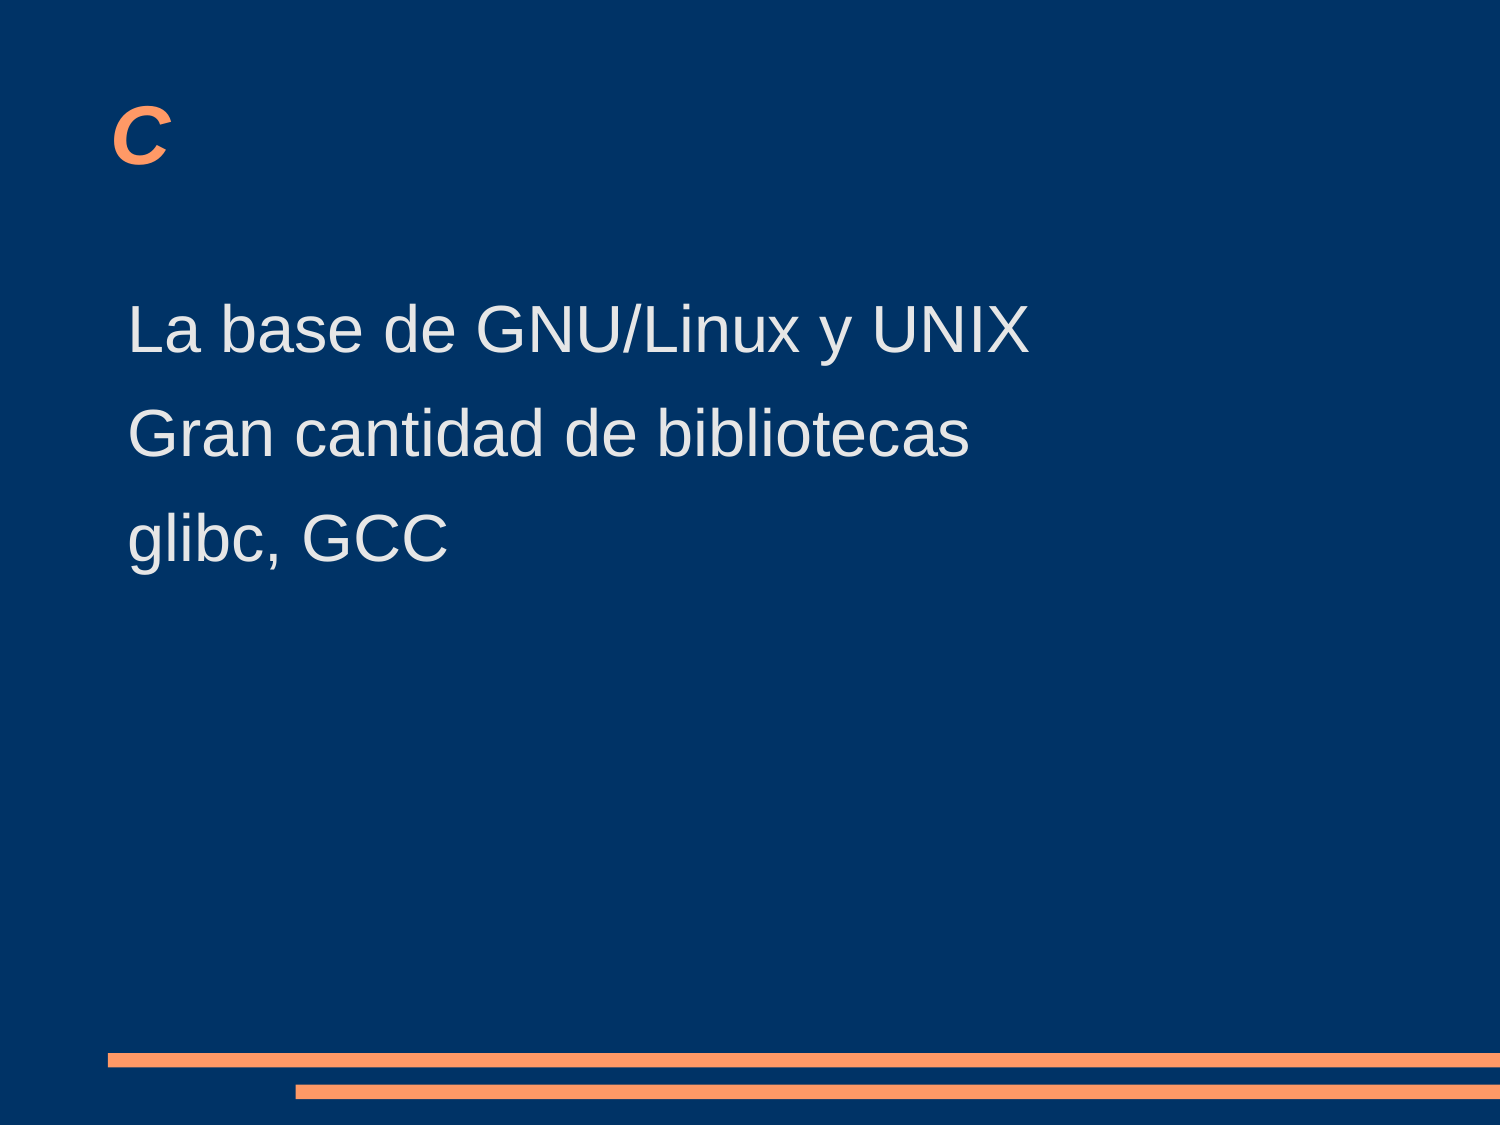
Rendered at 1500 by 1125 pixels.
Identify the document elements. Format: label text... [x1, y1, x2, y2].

title C [110, 41, 1392, 230]
list La base de GNU/Linux y UNIX Gran cantidad de bibliotecas glibc, GCC [110, 292, 1416, 1027]
